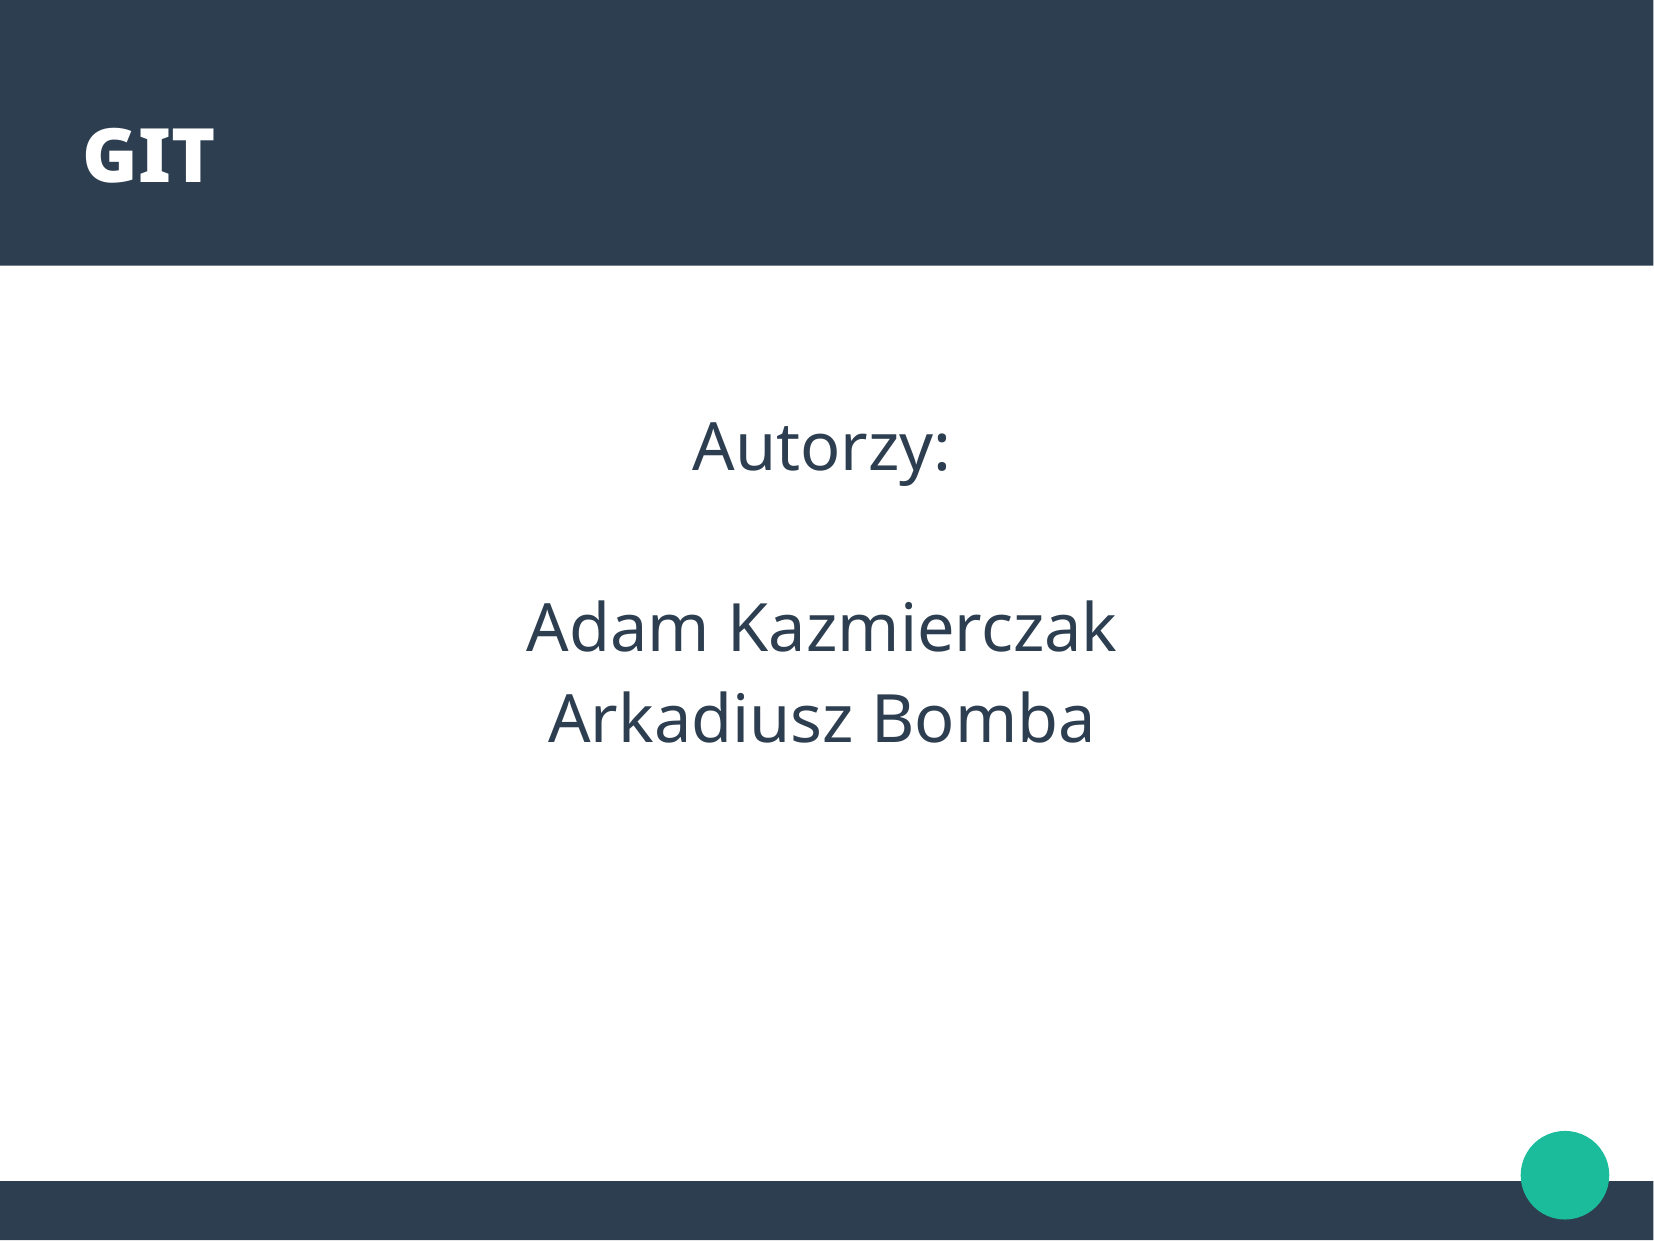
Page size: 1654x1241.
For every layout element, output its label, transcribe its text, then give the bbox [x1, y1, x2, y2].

title GIT [82, 49, 1571, 215]
subtitle Autorzy: Adam Kazmierczak Arkadiusz Bomba [54, 215, 1591, 946]
